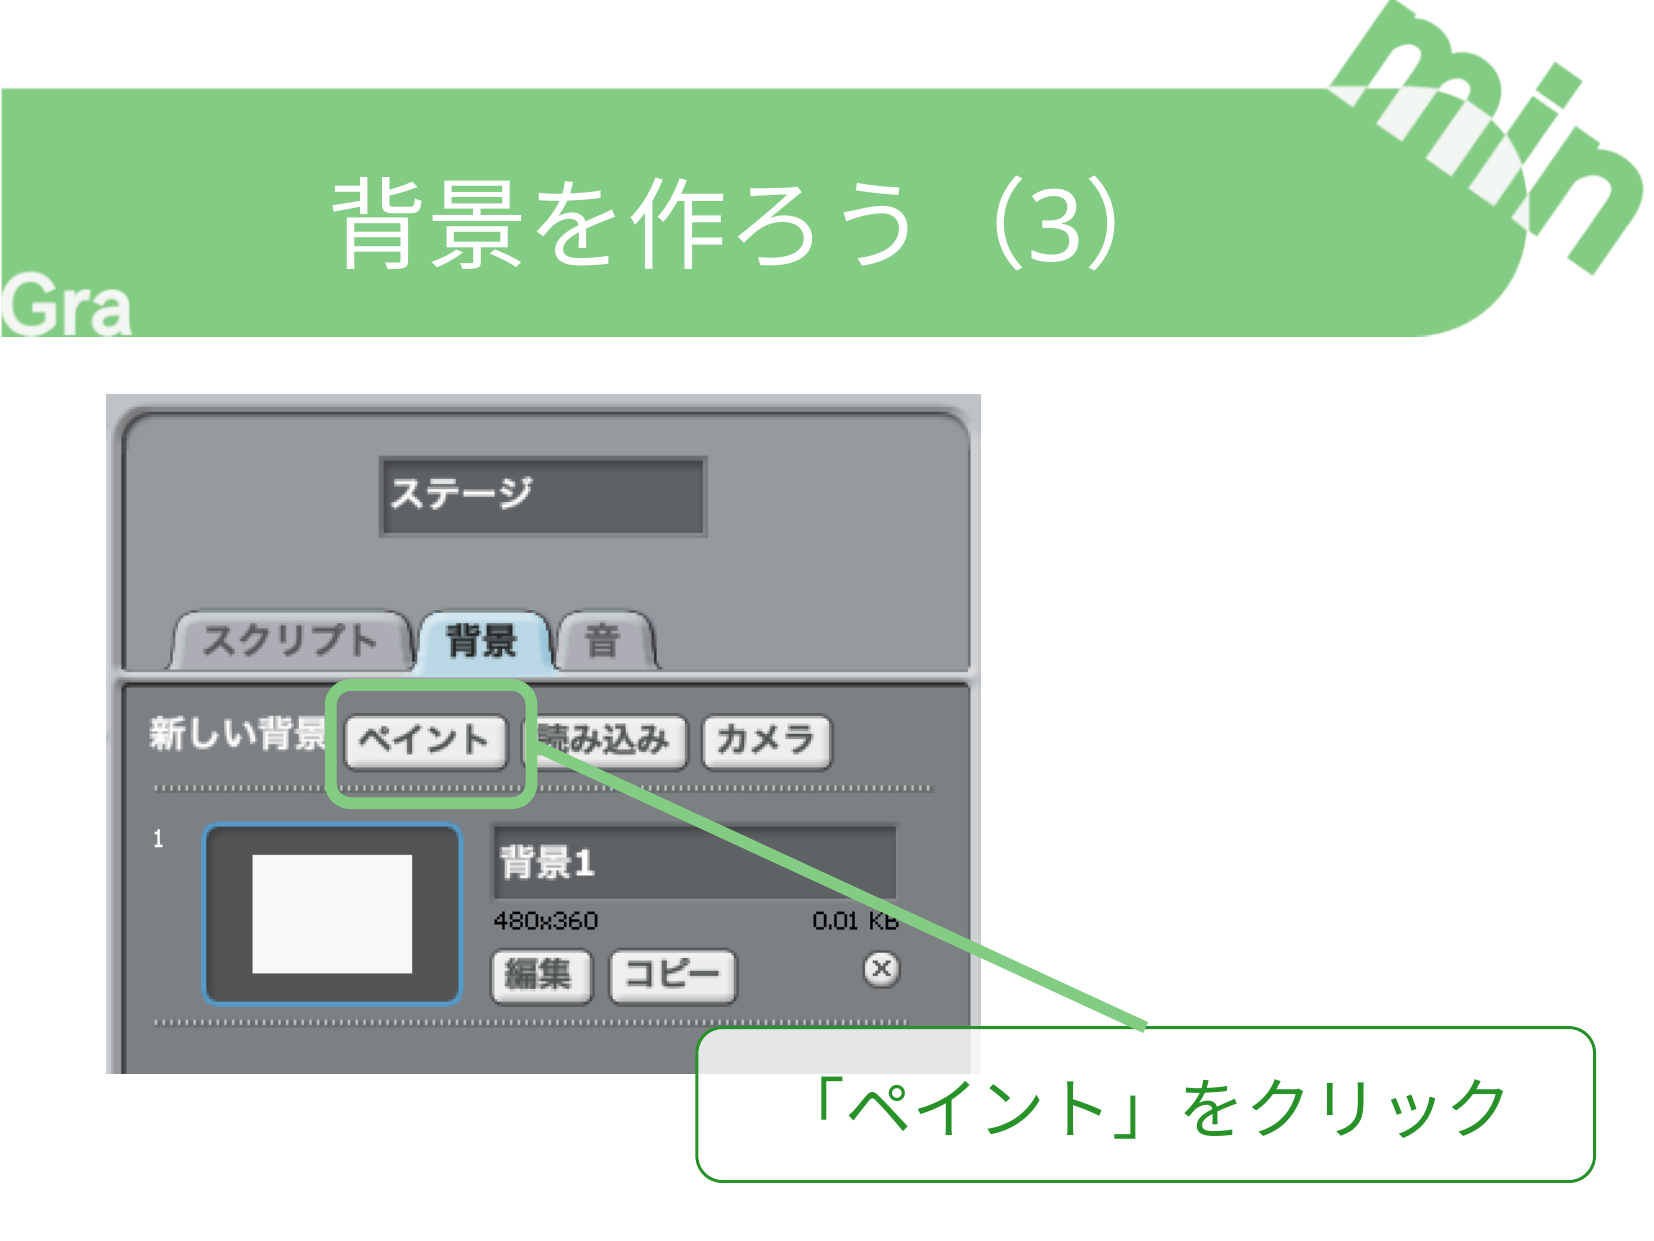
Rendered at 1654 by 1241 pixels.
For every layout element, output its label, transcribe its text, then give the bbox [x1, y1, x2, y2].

picture [337, 691, 525, 797]
text_box 「ペイント」をクリック [696, 1027, 1595, 1182]
picture [1, 0, 1654, 337]
picture [106, 394, 981, 1074]
title 背景を作ろう（3） [11, 134, 1501, 303]
